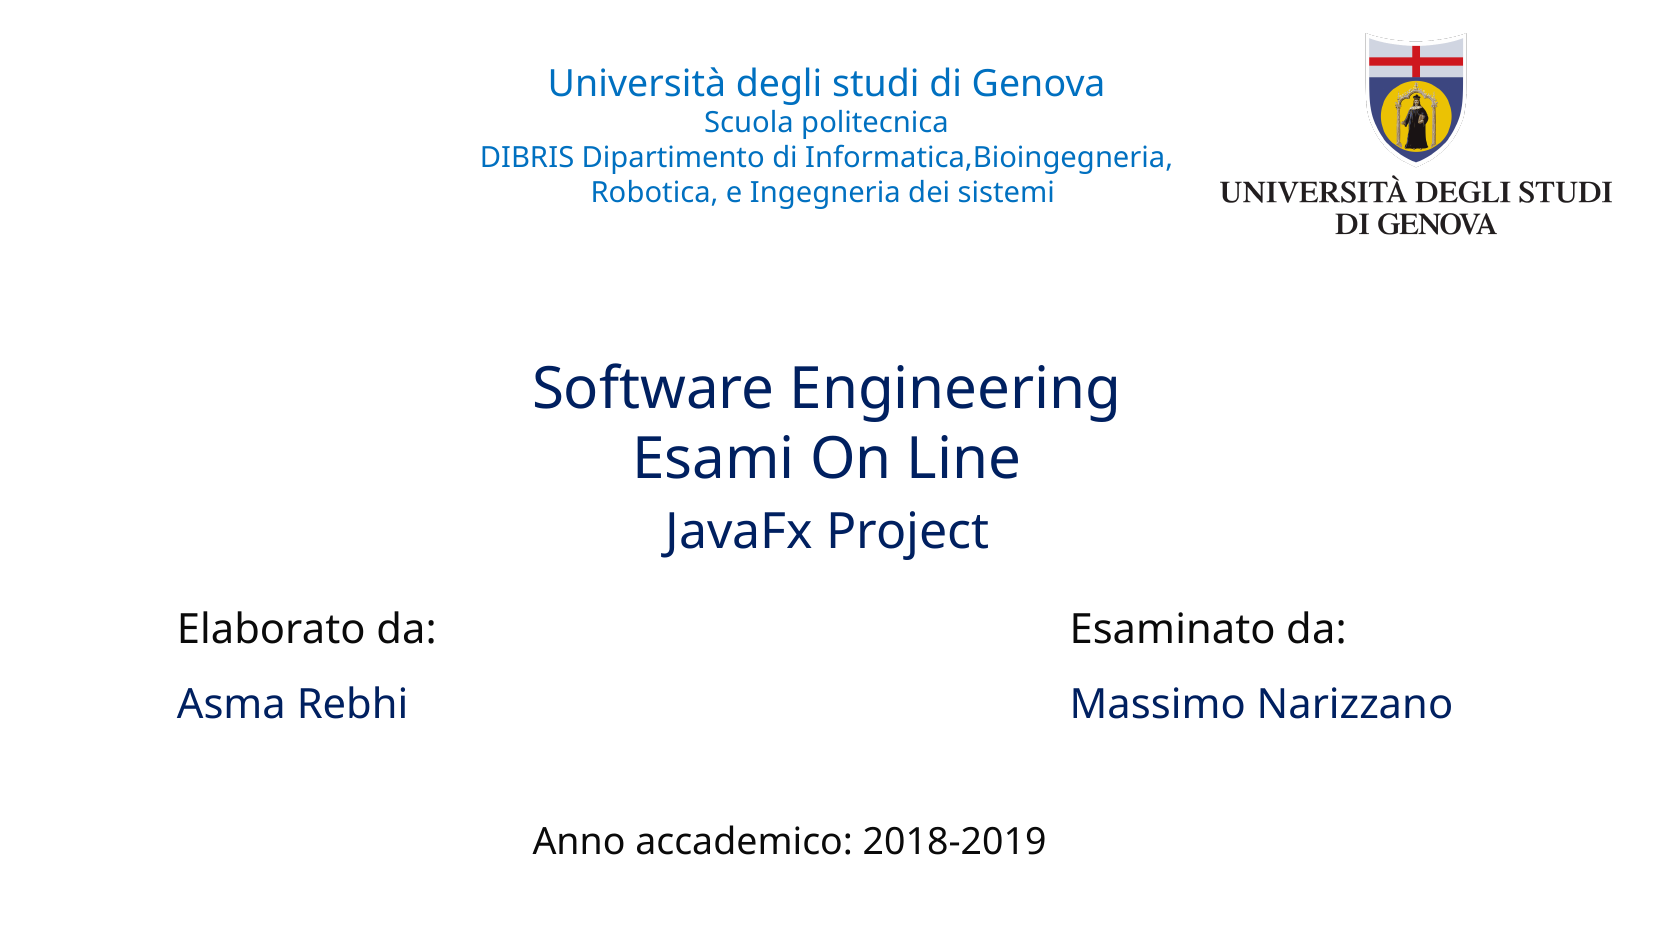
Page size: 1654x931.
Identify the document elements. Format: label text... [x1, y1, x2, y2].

text_box Anno accademico: 2018-2019 [517, 809, 1062, 870]
text_box Elaborato da: Asma Rebhi [162, 569, 452, 809]
text_box Esaminato da: Massimo Narizzano [1054, 569, 1480, 809]
text_box Università degli studi di Genova Scuola politecnica DIBRIS Dipartimento di Informatica,Bioingegneria, Robotica, e Ingegneria dei sistemi [0, 51, 1654, 252]
picture [1220, 33, 1612, 235]
text_box Software Engineering Esami On Line JavaFx Project [0, 342, 1654, 568]
